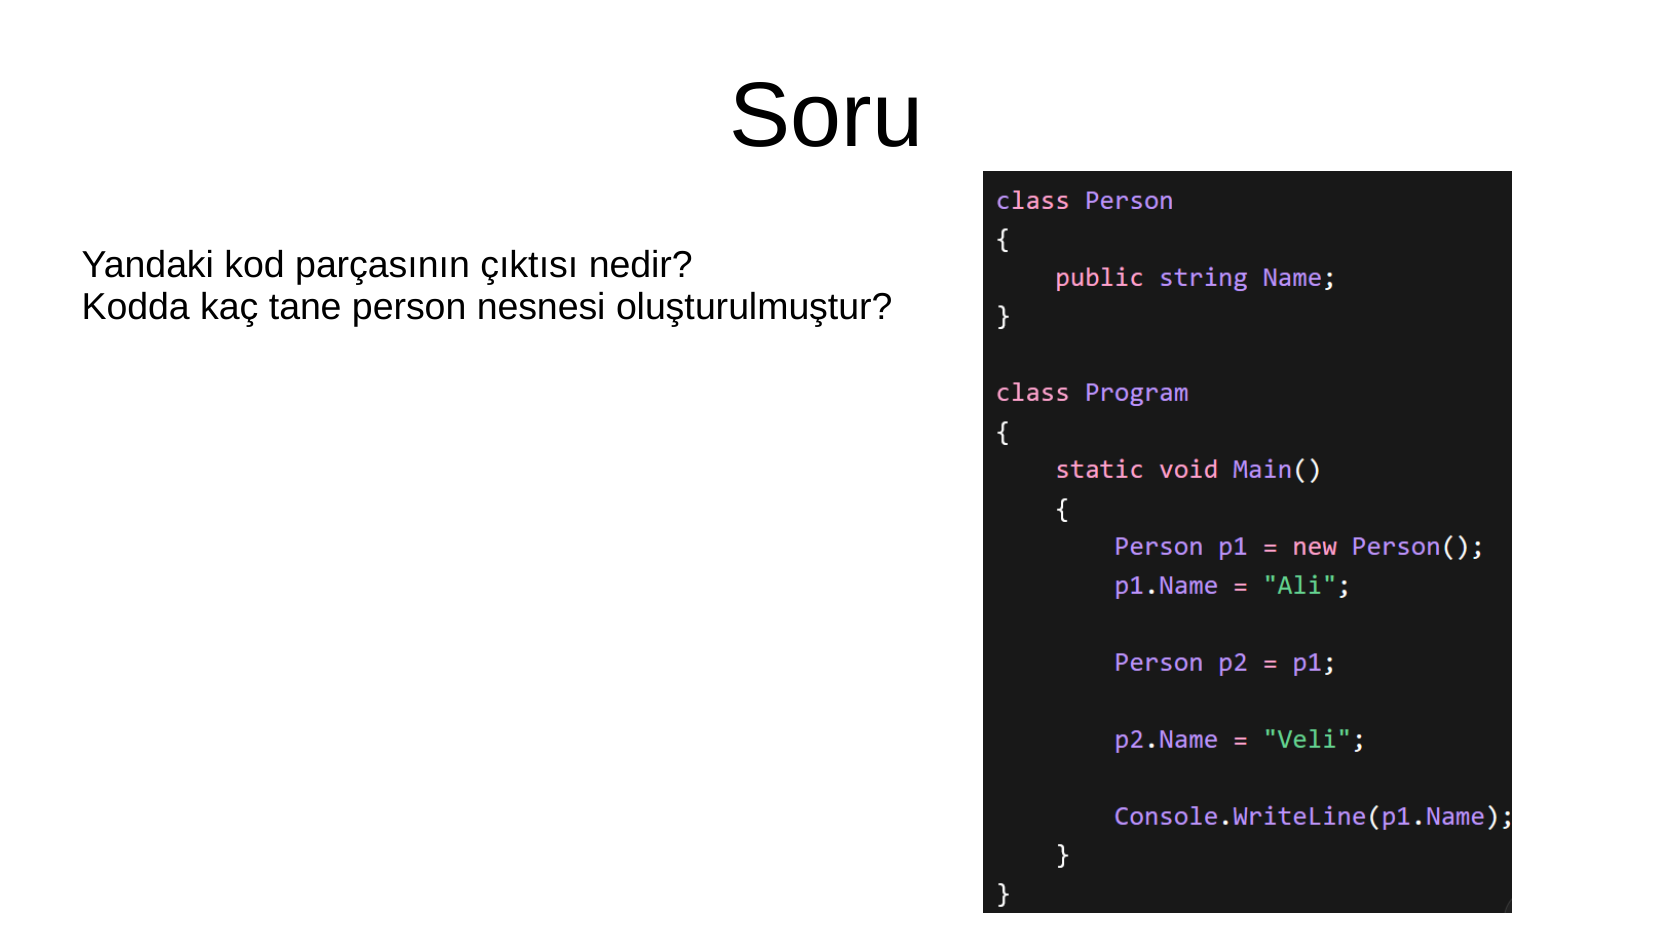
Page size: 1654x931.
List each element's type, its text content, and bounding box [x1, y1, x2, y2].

text_box Yandaki kod parçasının çıktısı nedir? Kodda kaç tane person nesnesi oluşturulmuştur? [66, 236, 910, 336]
picture [983, 171, 1512, 913]
title Soru [82, 37, 1571, 193]
